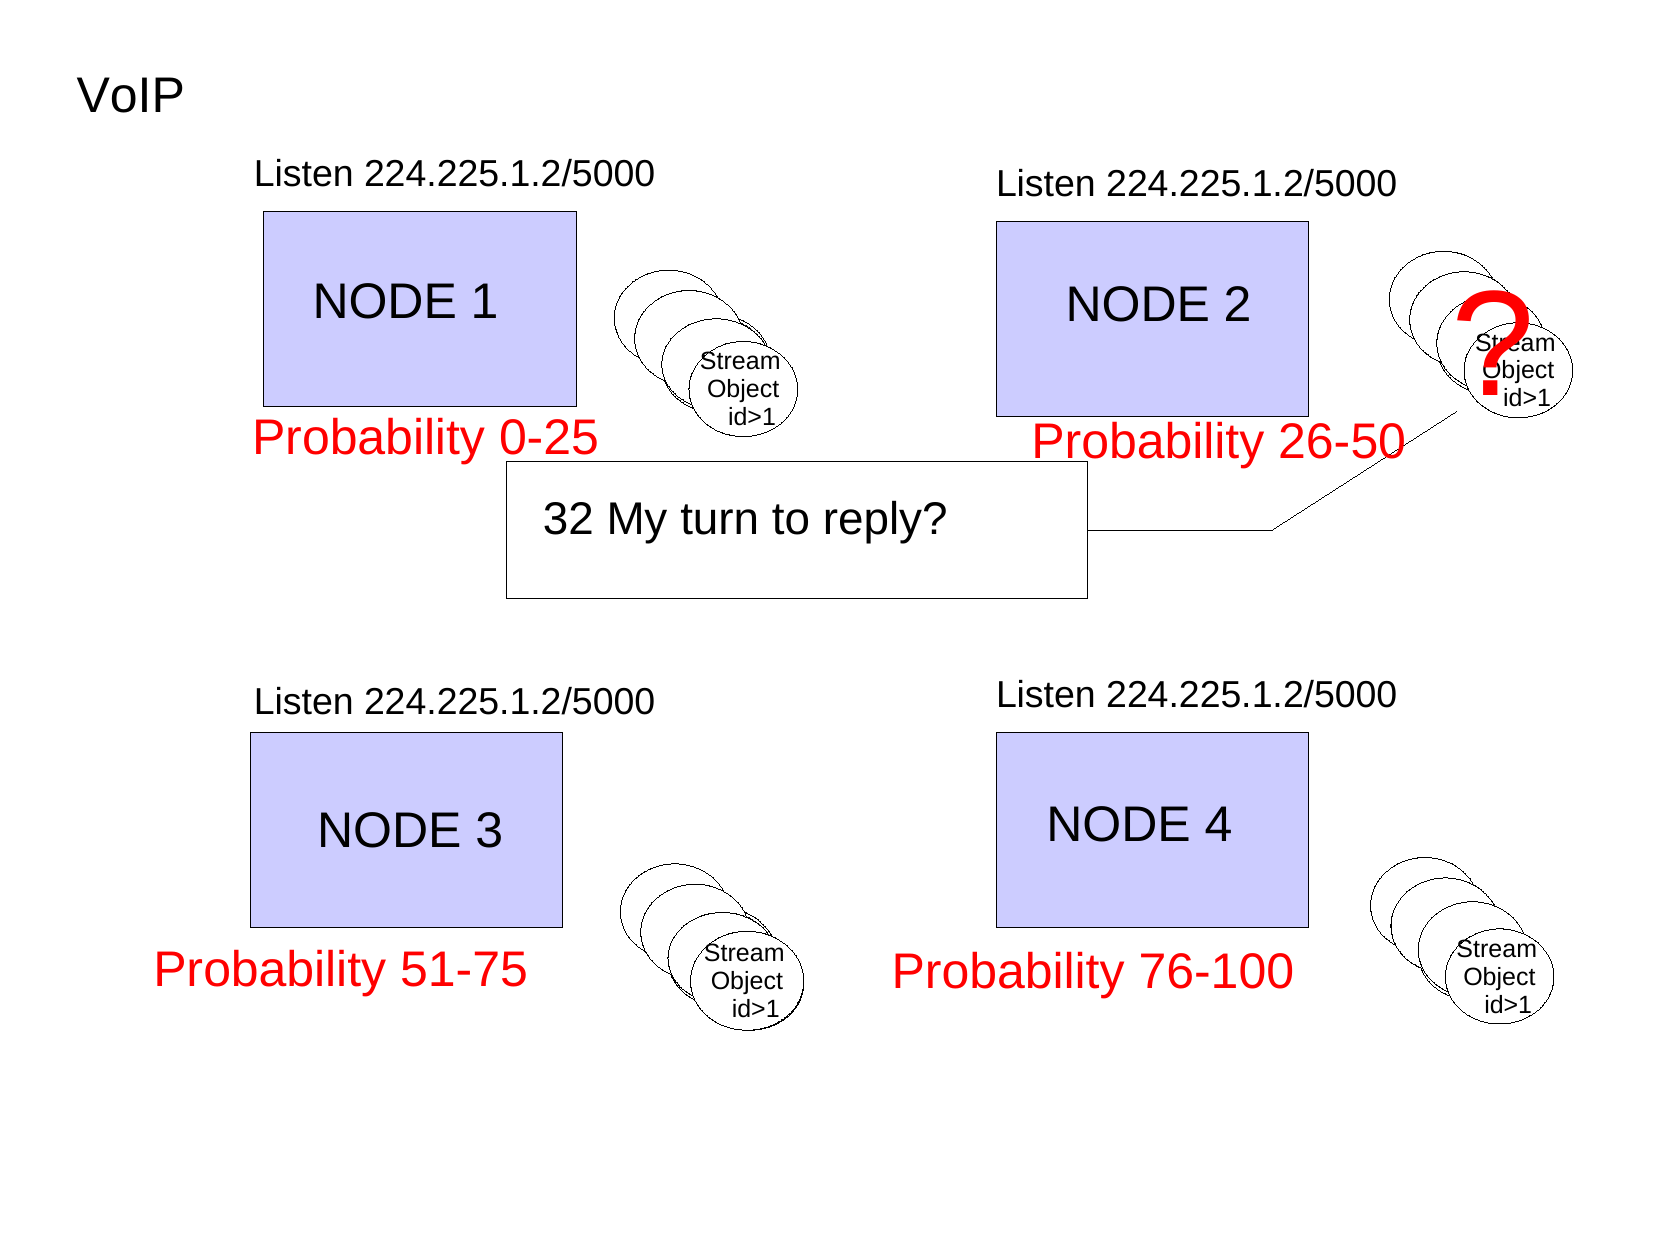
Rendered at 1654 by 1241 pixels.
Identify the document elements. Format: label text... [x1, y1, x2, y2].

text_box NODE 1 [312, 273, 567, 337]
text_box [614, 270, 768, 409]
text_box [996, 732, 1309, 928]
text_box Listen 224.225.1.2/5000 [996, 673, 1583, 723]
text_box [996, 221, 1309, 417]
text_box Probability 76-100 [891, 943, 1389, 1007]
text_box Stream Object id>1 [688, 341, 798, 437]
text_box ? [1451, 259, 1550, 447]
text_box Listen 224.225.1.2/5000 [253, 152, 840, 202]
text_box Stream Object id>1 [1445, 928, 1554, 1024]
text_box 32 My turn to reply? [543, 493, 1129, 551]
text_box Probability 0-25 [251, 409, 688, 473]
text_box [263, 211, 577, 407]
text_box VoIP [76, 66, 205, 131]
text_box Probability 26-50 [1031, 413, 1529, 477]
text_box Probability 51-75 [153, 941, 651, 1005]
text_box NODE 2 [1065, 276, 1296, 344]
text_box [620, 863, 772, 1000]
text_box NODE 3 [317, 802, 547, 866]
text_box [250, 732, 563, 928]
text_box [1389, 251, 1474, 379]
text_box NODE 4 [1046, 795, 1284, 859]
text_box Listen 224.225.1.2/5000 [996, 162, 1583, 212]
text_box Listen 224.225.1.2/5000 [253, 680, 840, 730]
text_box Stream Object id>1 [1550, 331, 1573, 409]
text_box [1370, 857, 1524, 996]
text_box Stream Object id>1 [690, 931, 804, 1031]
